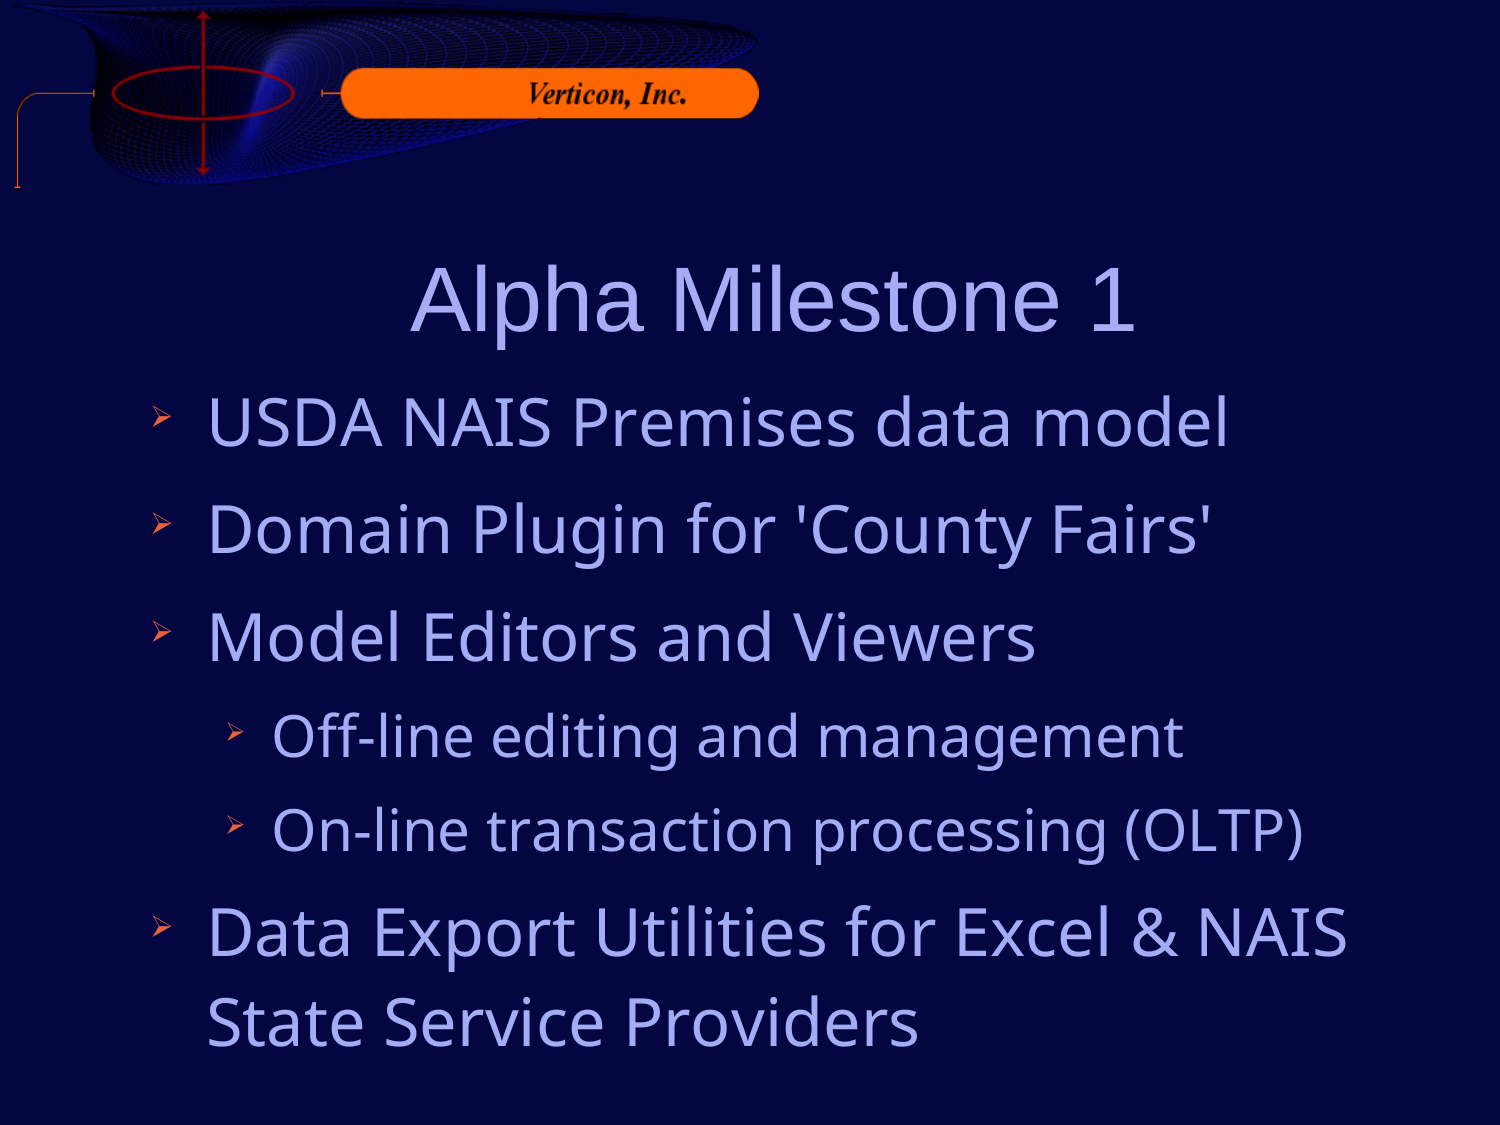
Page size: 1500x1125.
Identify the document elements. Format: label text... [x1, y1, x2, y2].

title Alpha Milestone 1 [112, 224, 1463, 376]
list USDA NAIS Premises data model Domain Plugin for 'County Fairs' Model Editors and Viewers Off-line editing and management On-line transaction processing (OLTP) Data Export Utilities for Excel & NAIS State Service Providers [150, 375, 1385, 1072]
picture [8, 0, 759, 188]
